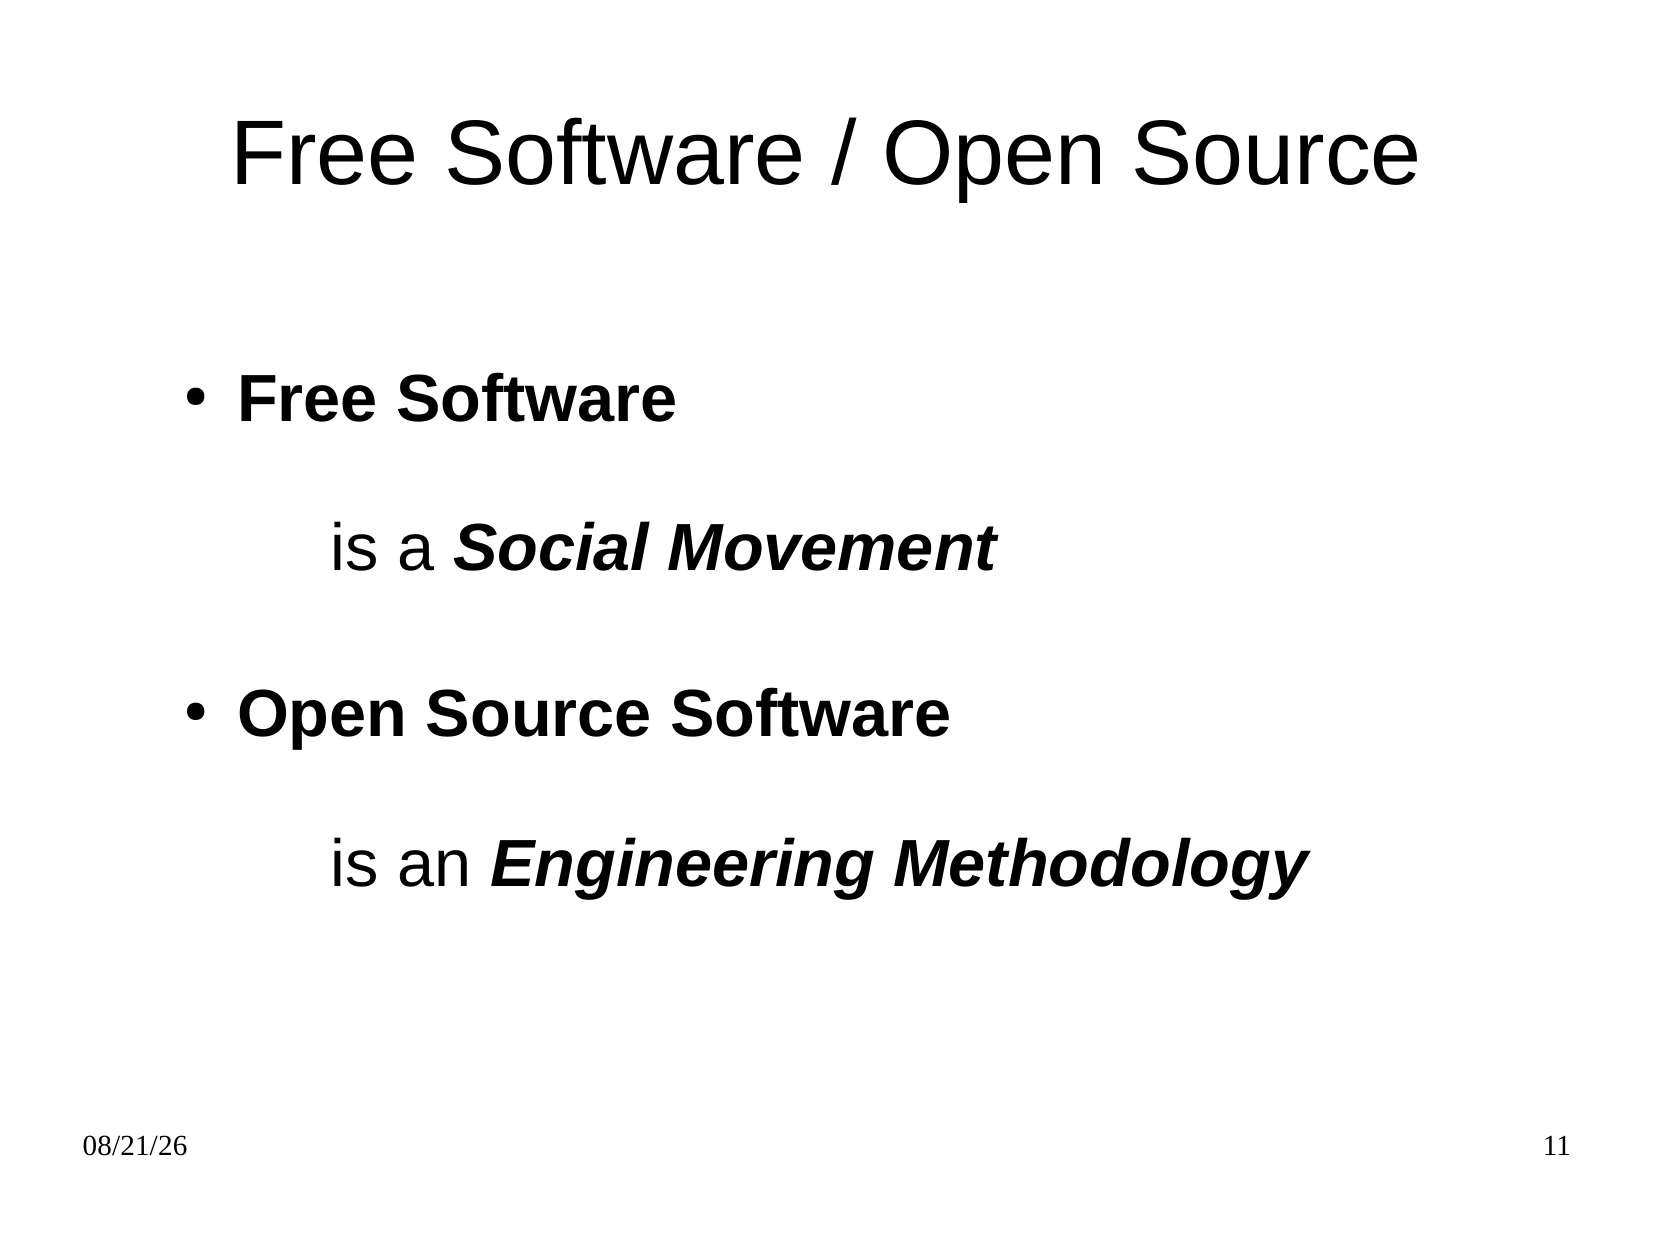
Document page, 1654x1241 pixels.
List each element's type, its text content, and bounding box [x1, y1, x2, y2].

list Free Software is a Social Movement Open Source Software is an Engineering Methodology [151, 352, 1585, 1172]
title Free Software / Open Source [82, 49, 1571, 257]
